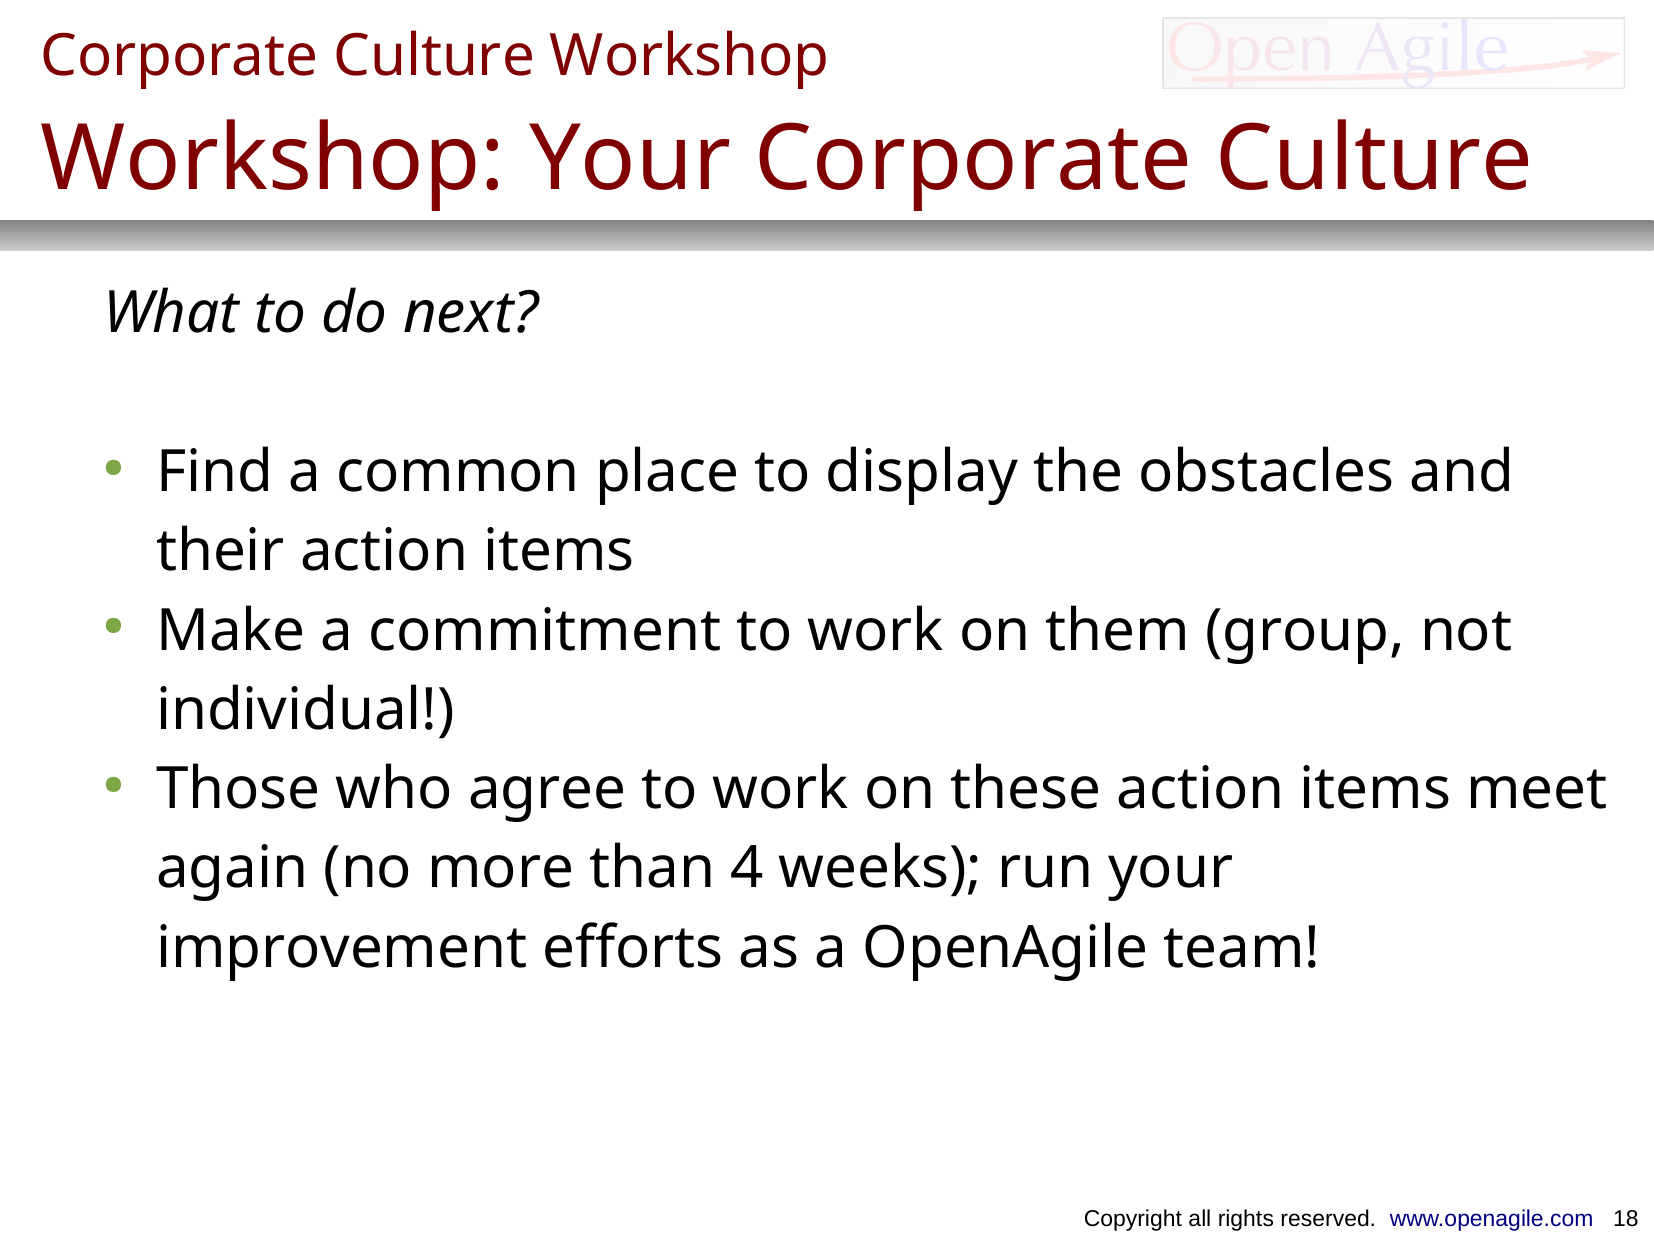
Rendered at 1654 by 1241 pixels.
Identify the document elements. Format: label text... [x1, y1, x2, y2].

title Corporate Culture Workshop Workshop: Your Corporate Culture [40, 8, 1654, 222]
list What to do next? Find a common place to display the obstacles and their action items Make a commitment to work on them (group, not individual!) Those who agree to work on these action items meet again (no more than 4 weeks); run your improvement efforts as a OpenAgile team! [85, 270, 1617, 1192]
